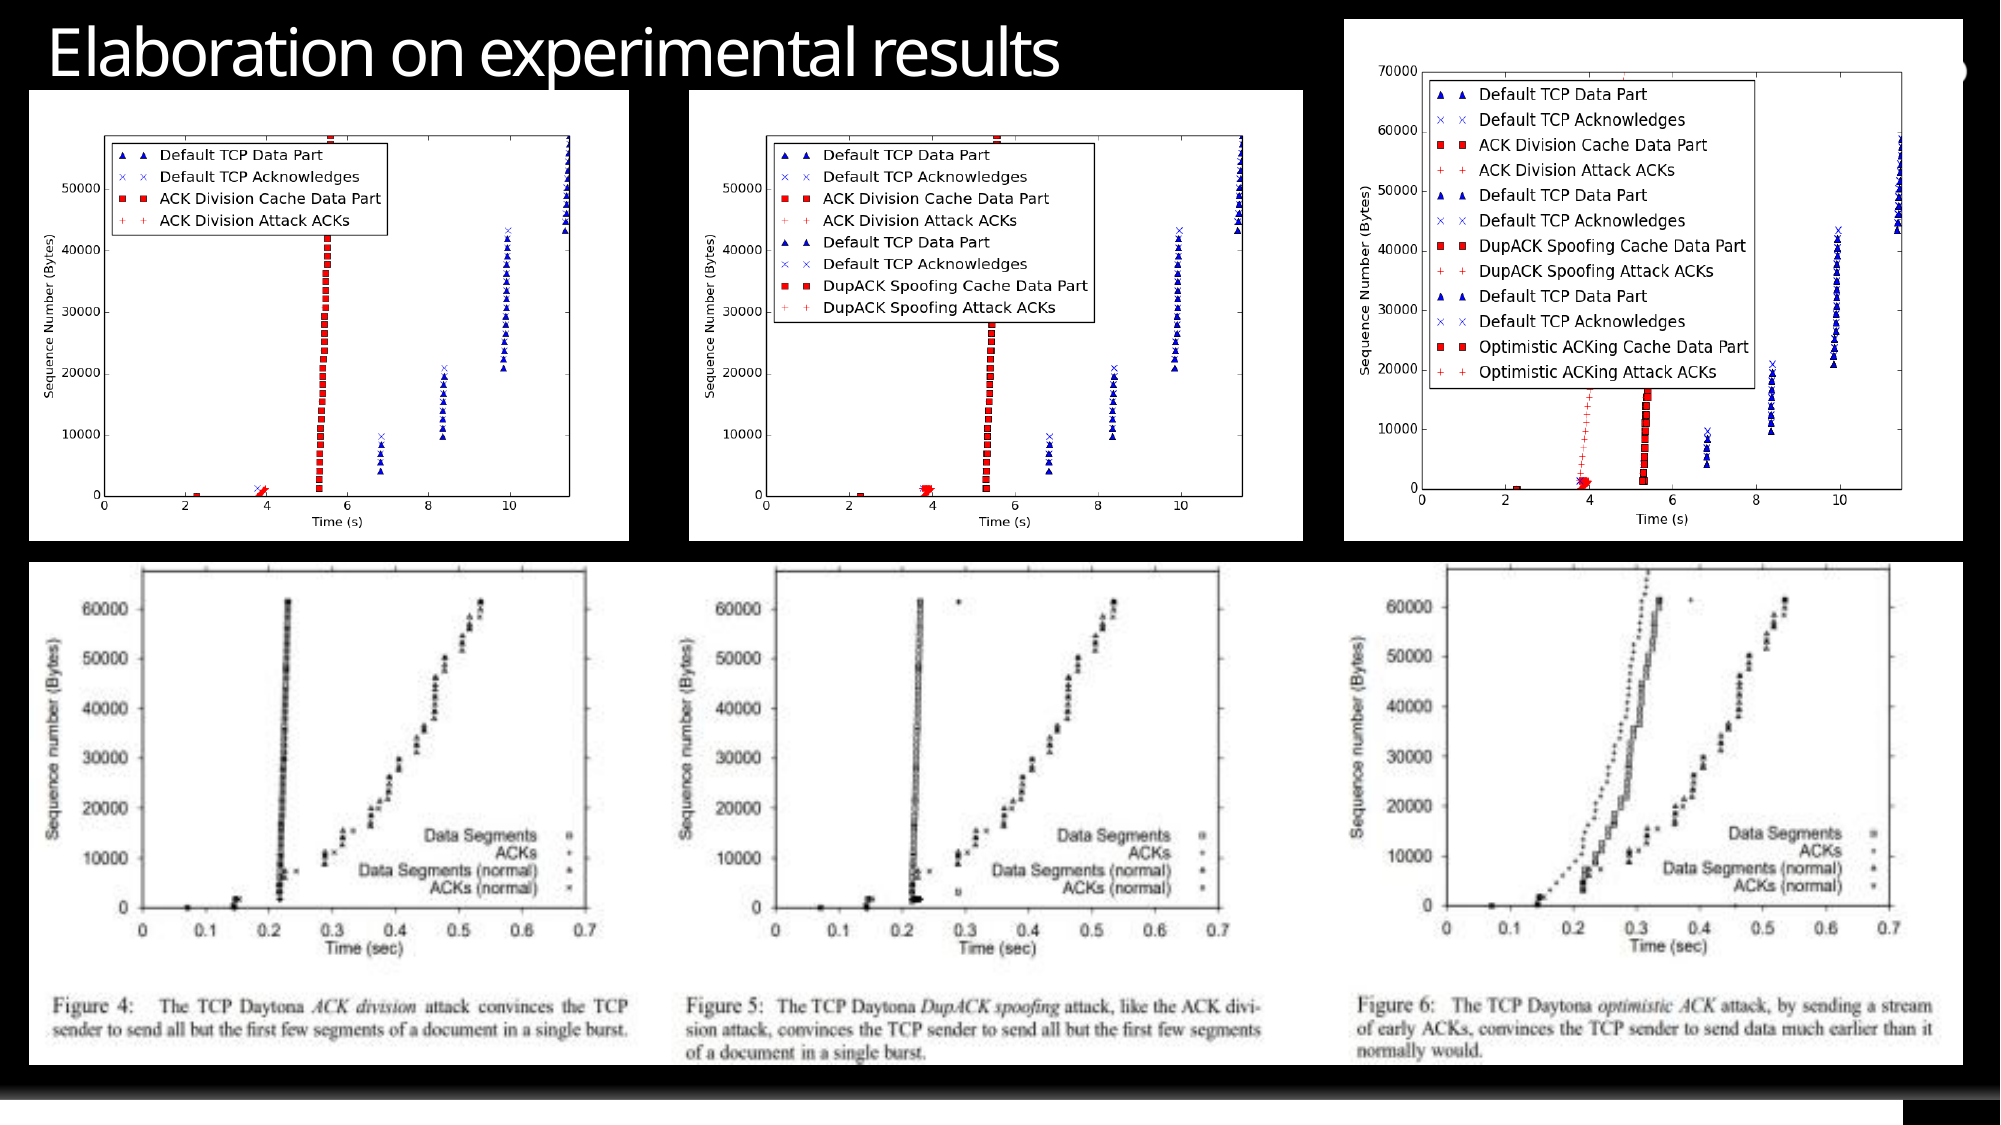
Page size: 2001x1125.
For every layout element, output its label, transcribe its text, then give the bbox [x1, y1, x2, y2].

picture [689, 90, 1303, 541]
picture [29, 90, 629, 541]
picture [1344, 19, 1974, 541]
picture [29, 562, 1963, 1065]
title Elaboration on experimental results [29, 19, 1344, 91]
